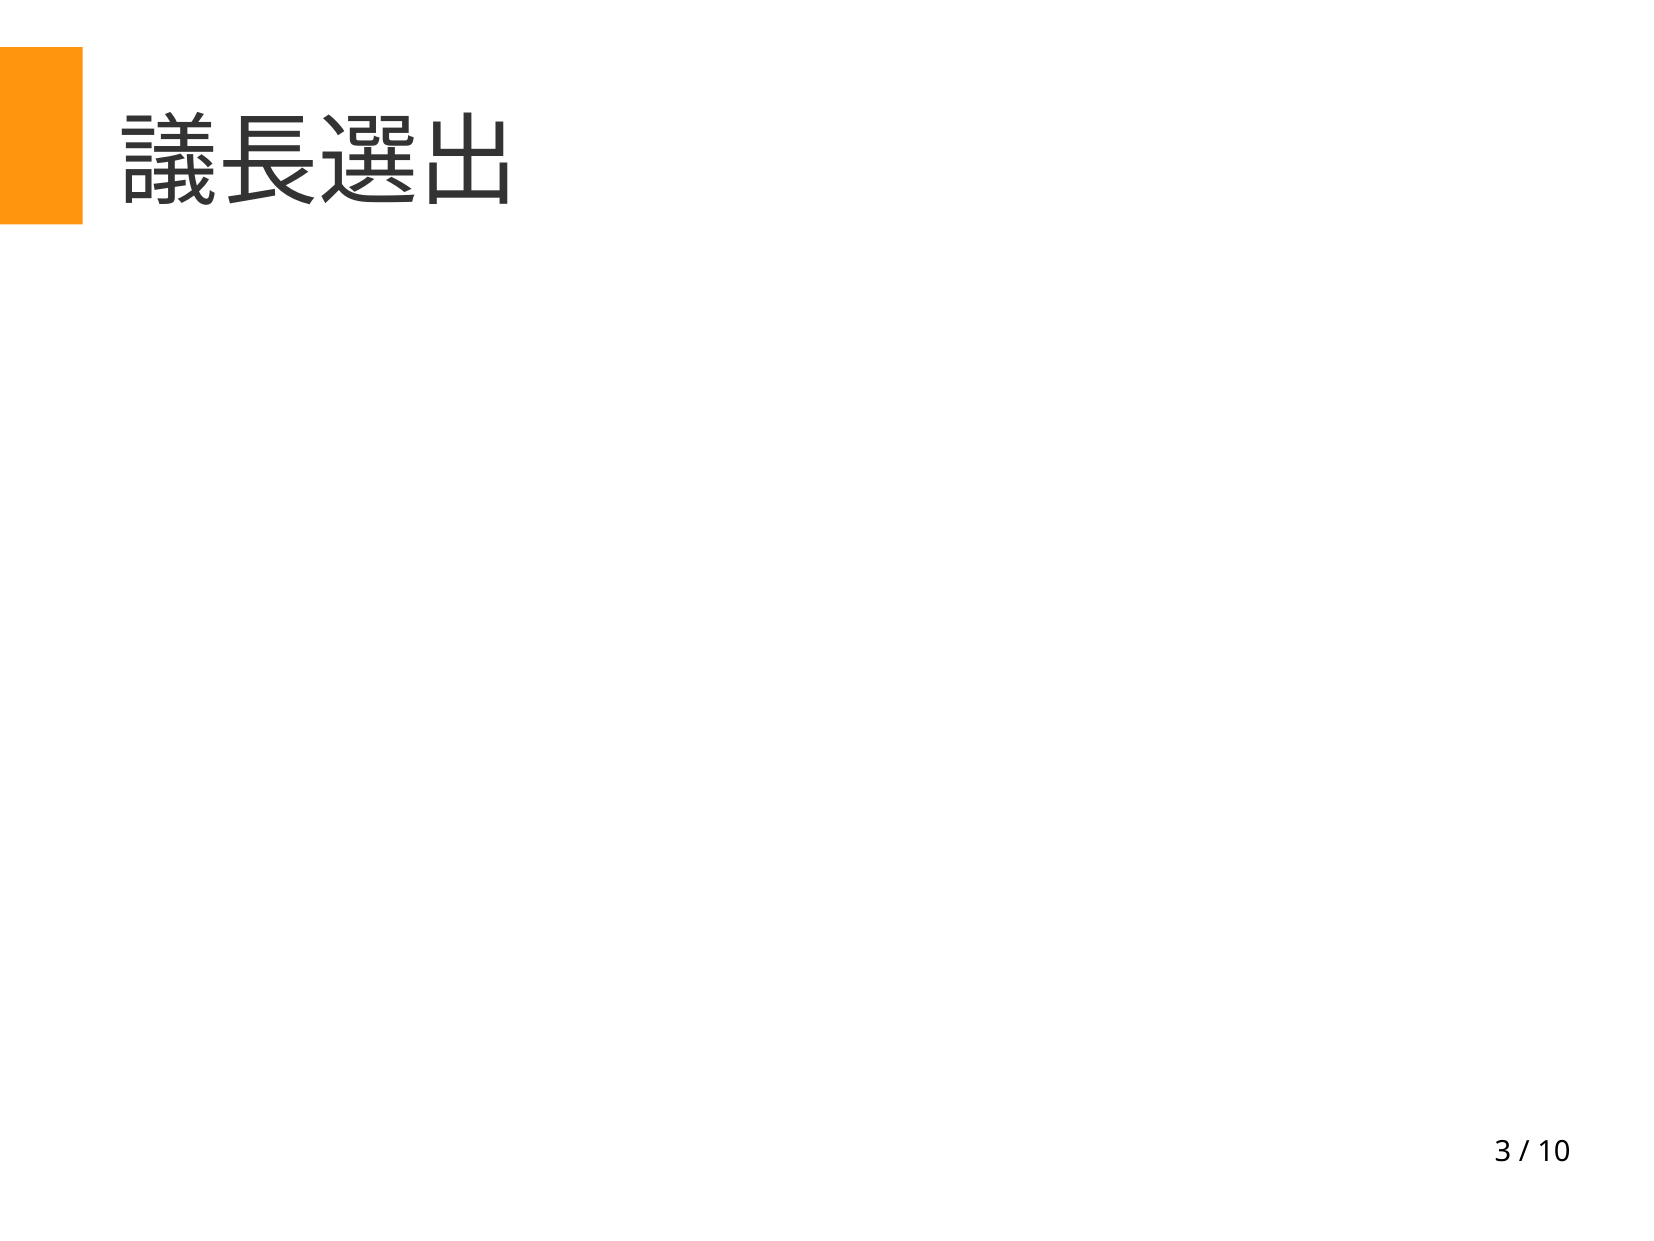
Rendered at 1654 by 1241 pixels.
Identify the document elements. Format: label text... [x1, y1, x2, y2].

title 議長選出 [118, 49, 1571, 257]
